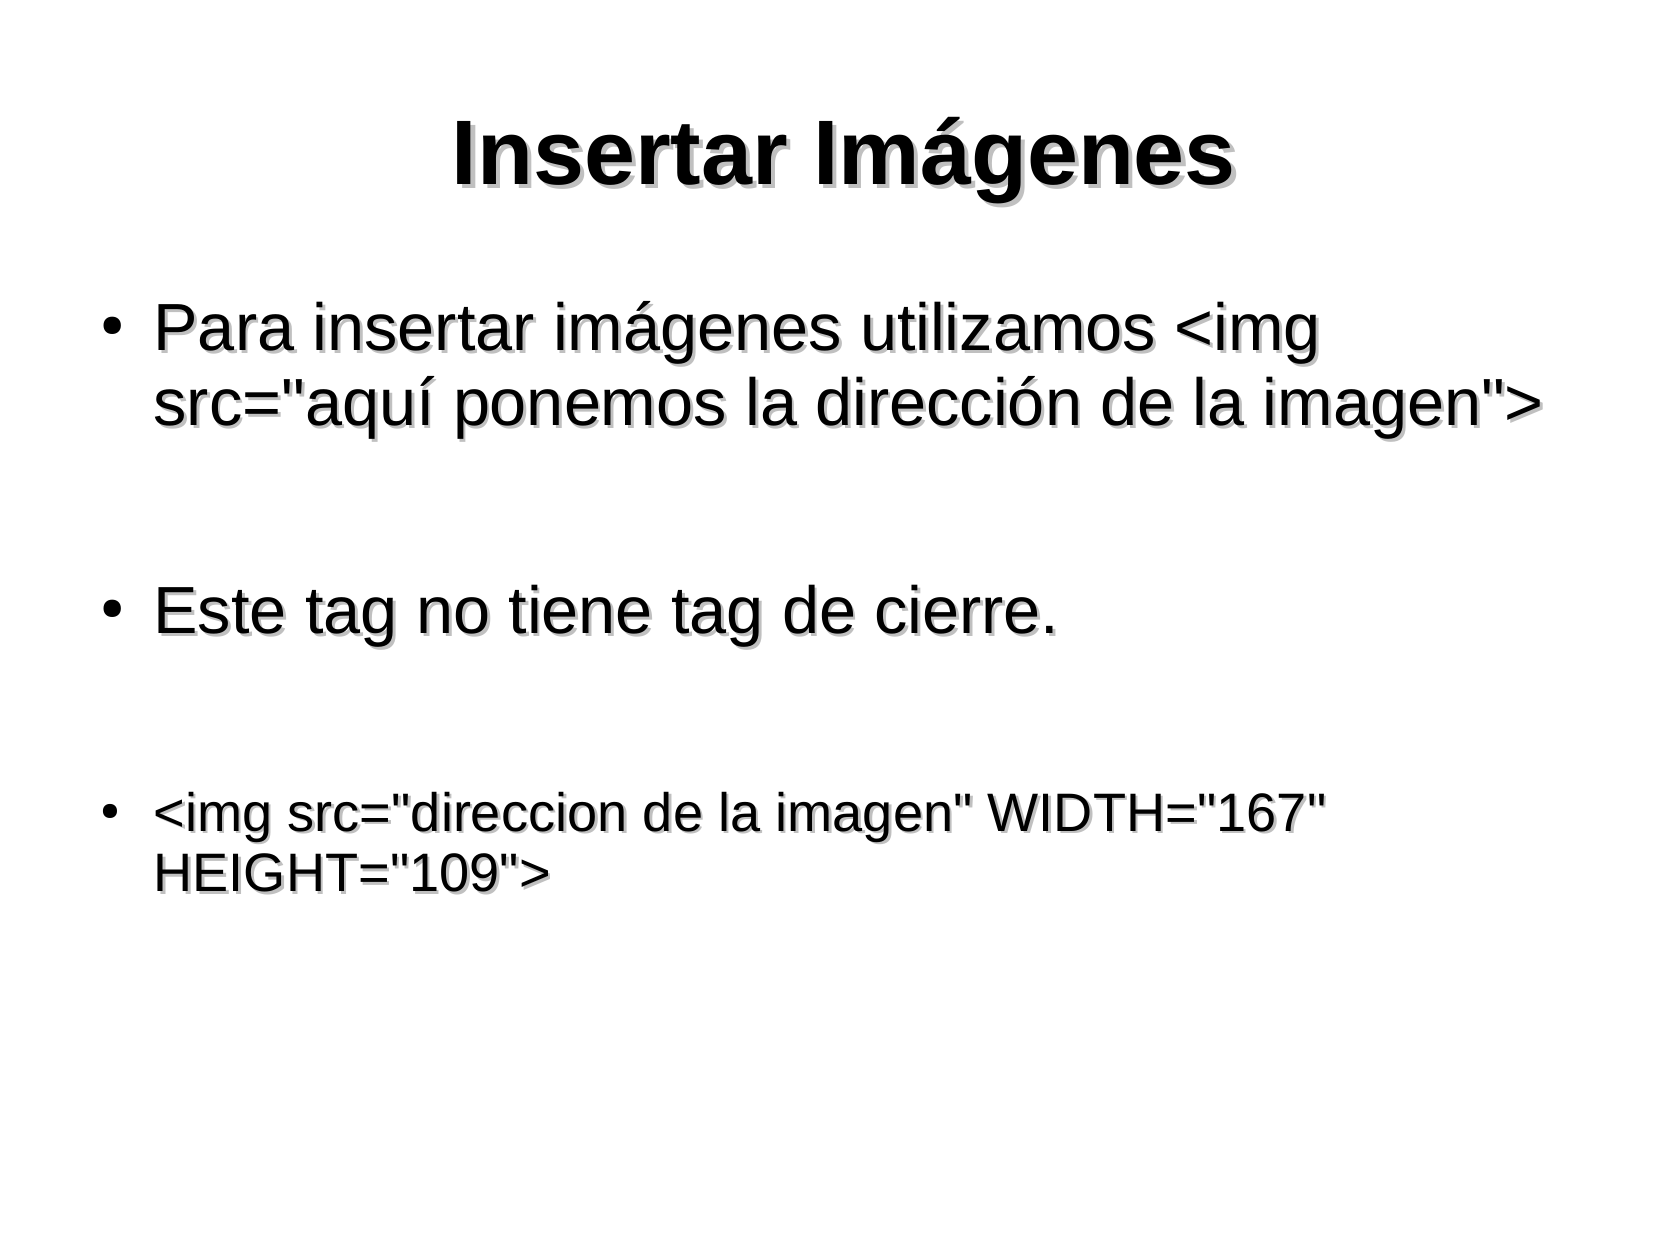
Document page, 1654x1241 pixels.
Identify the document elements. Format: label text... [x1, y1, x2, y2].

list Para insertar imágenes utilizamos <img src="aquí ponemos la dirección de la imagen"> Este tag no tiene tag de cierre. <img src="direccion de la imagen" WIDTH="167" HEIGHT="109"> [82, 290, 1571, 1010]
title Insertar Imágenes [82, 49, 1571, 257]
